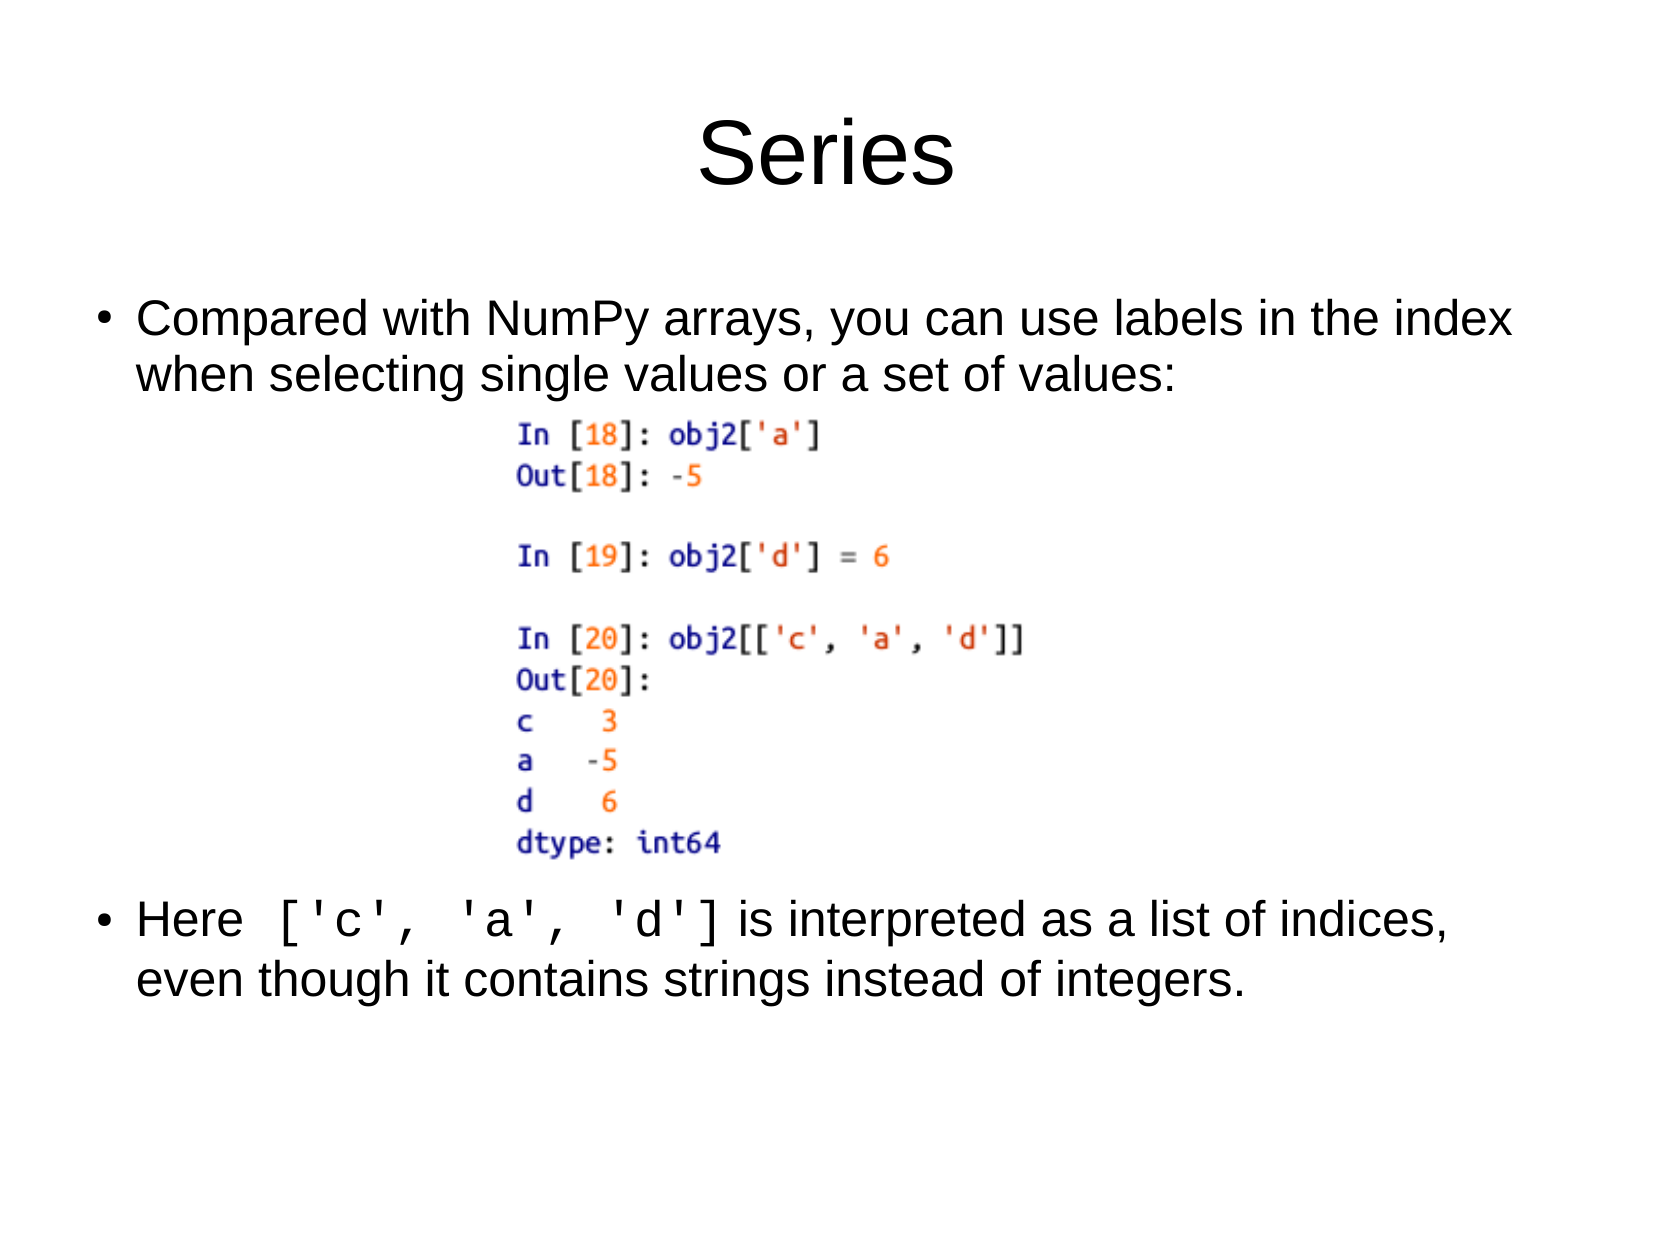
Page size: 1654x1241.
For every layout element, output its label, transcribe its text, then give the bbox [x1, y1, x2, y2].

picture [513, 404, 1032, 871]
list Compared with NumPy arrays, you can use labels in the index when selecting single values or a set of values: Here ['c', 'a', 'd'] is interpreted as a list of indices, even though it contains strings instead of integers. [82, 290, 1571, 1010]
title Series [82, 49, 1571, 257]
